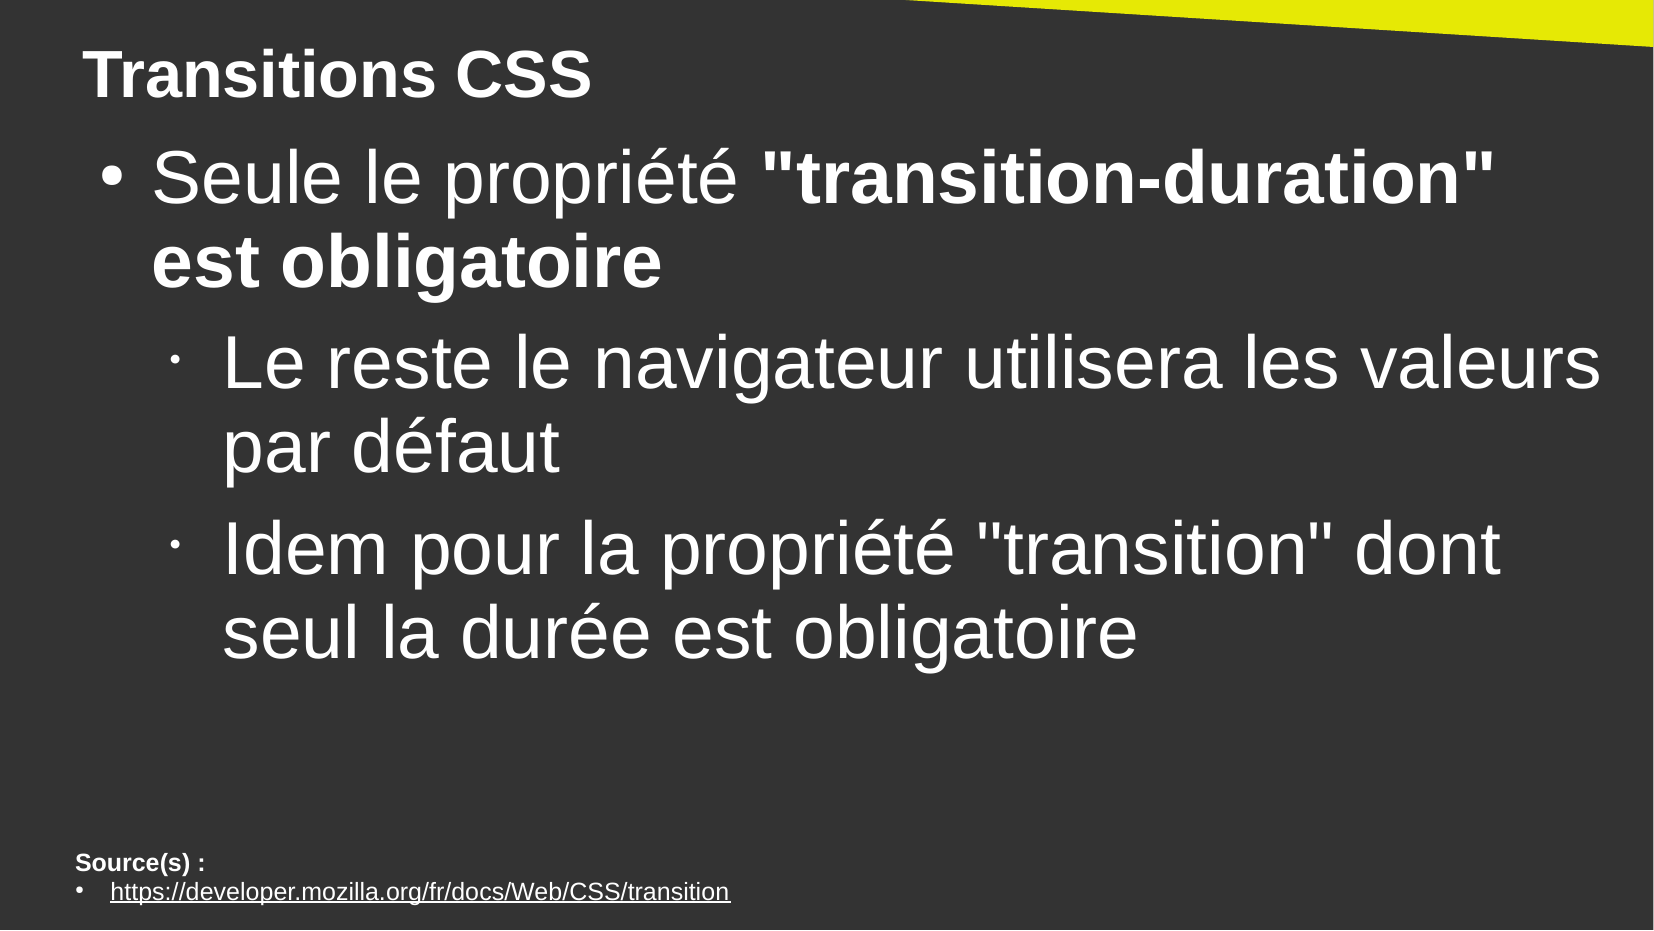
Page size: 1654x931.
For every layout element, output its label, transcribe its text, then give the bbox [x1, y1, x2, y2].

title Transitions CSS [82, 37, 1571, 114]
text_box Source(s) : https://developer.mozilla.org/fr/docs/Web/CSS/transition [60, 841, 1546, 931]
list Seule le propriété "transition-duration" est obligatoire Le reste le navigateur utilisera les valeurs par défaut Idem pour la propriété "transition" dont seul la durée est obligatoire [80, 135, 1620, 756]
text_box [905, 0, 1654, 48]
